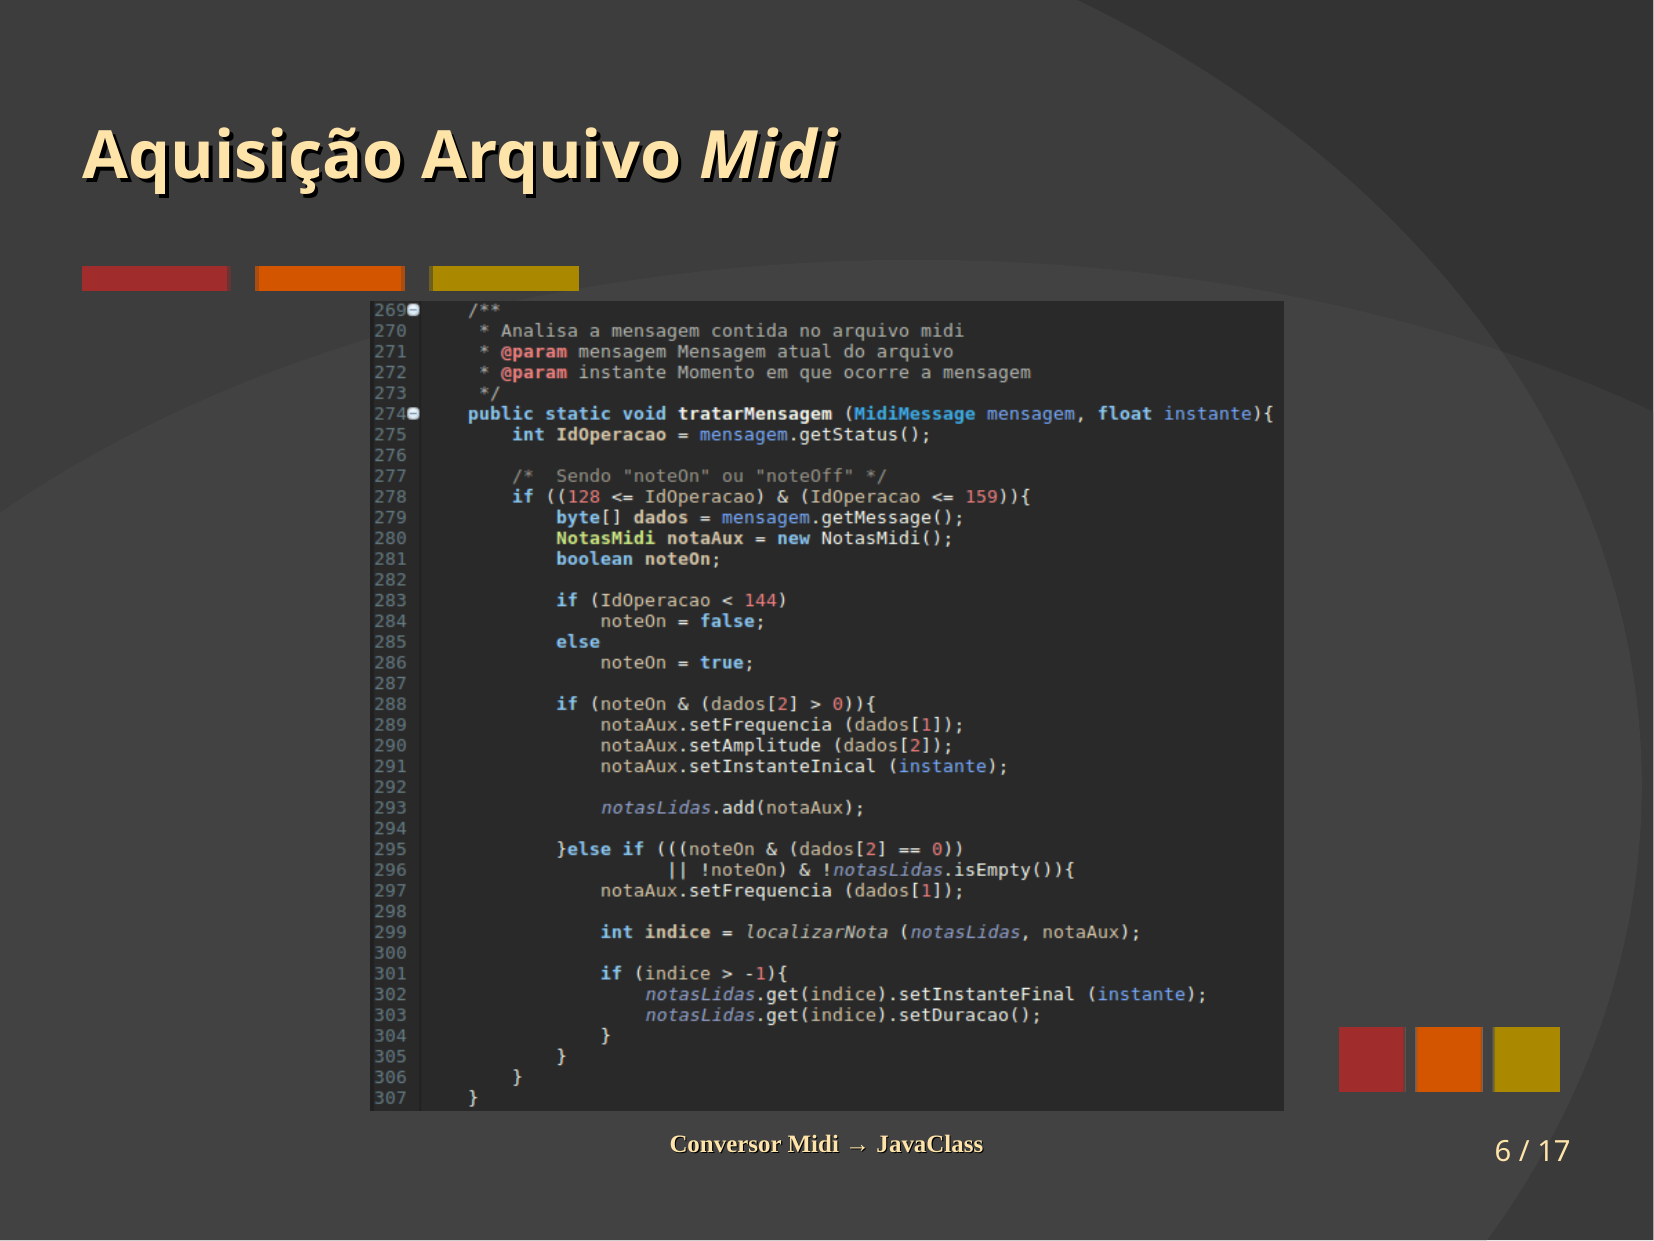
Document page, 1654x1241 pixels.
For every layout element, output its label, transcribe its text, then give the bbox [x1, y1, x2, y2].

picture [370, 301, 1284, 1111]
picture [1339, 1027, 1560, 1092]
picture [82, 266, 579, 291]
title Aquisição Arquivo Midi [82, 49, 1571, 257]
